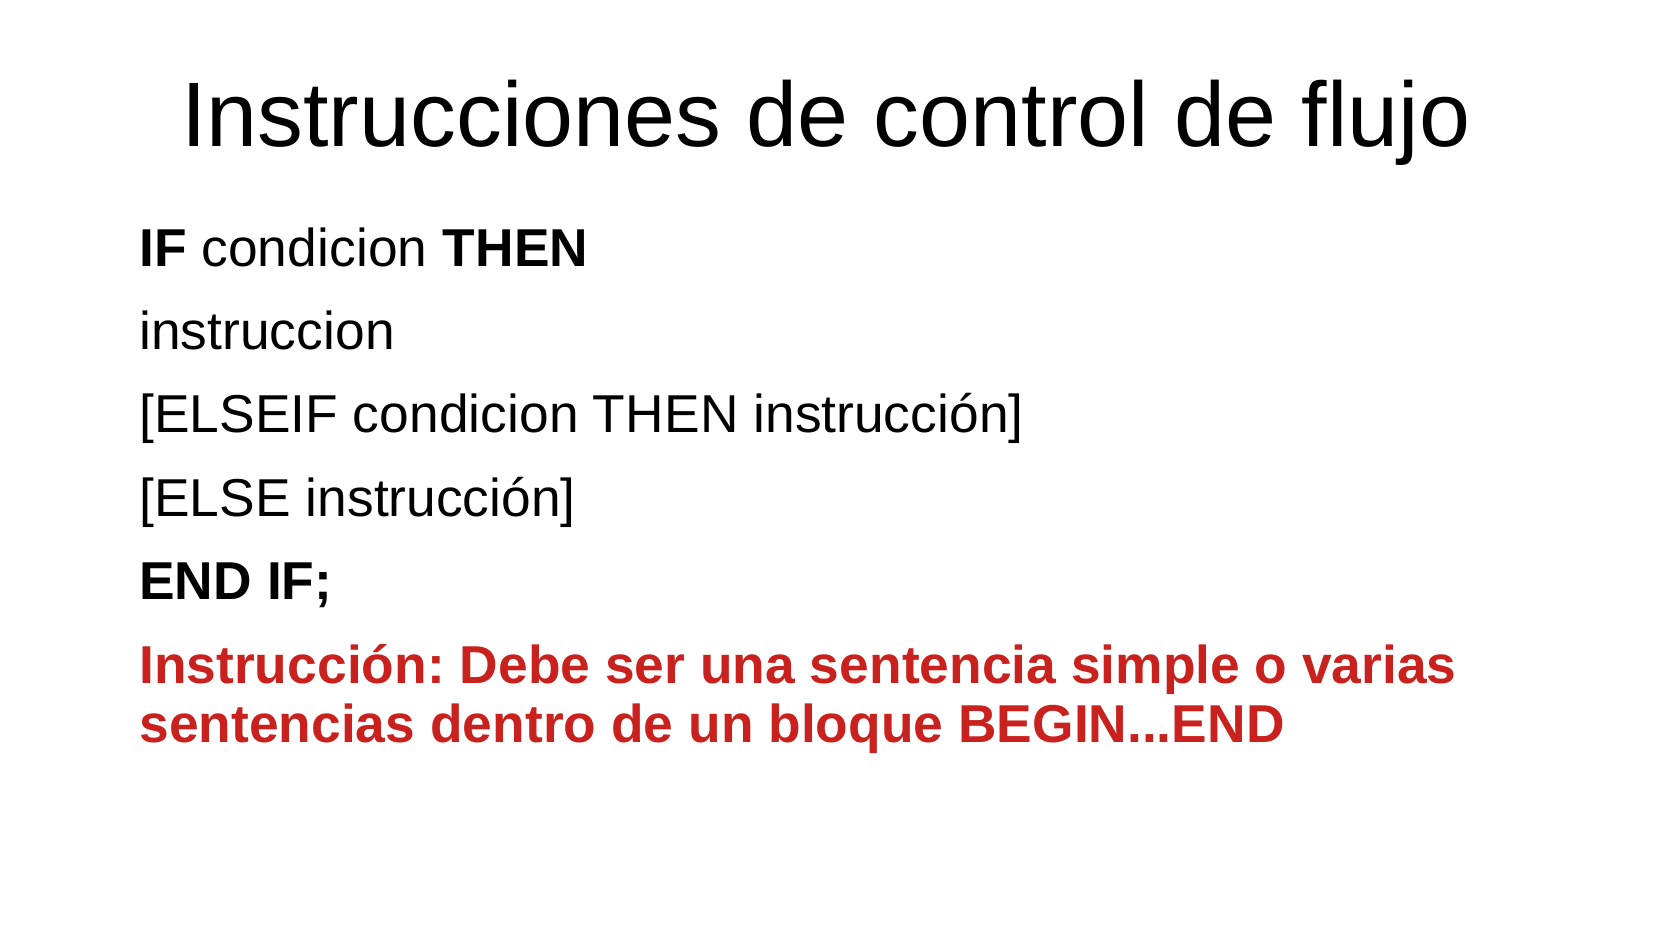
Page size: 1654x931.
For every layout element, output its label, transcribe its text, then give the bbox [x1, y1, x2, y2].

list IF condicion THEN instruccion [ELSEIF condicion THEN instrucción] [ELSE instrucción] END IF; Instrucción: Debe ser una sentencia simple o varias sentencias dentro de un bloque BEGIN...END [82, 217, 1571, 758]
title Instrucciones de control de flujo [82, 37, 1571, 193]
